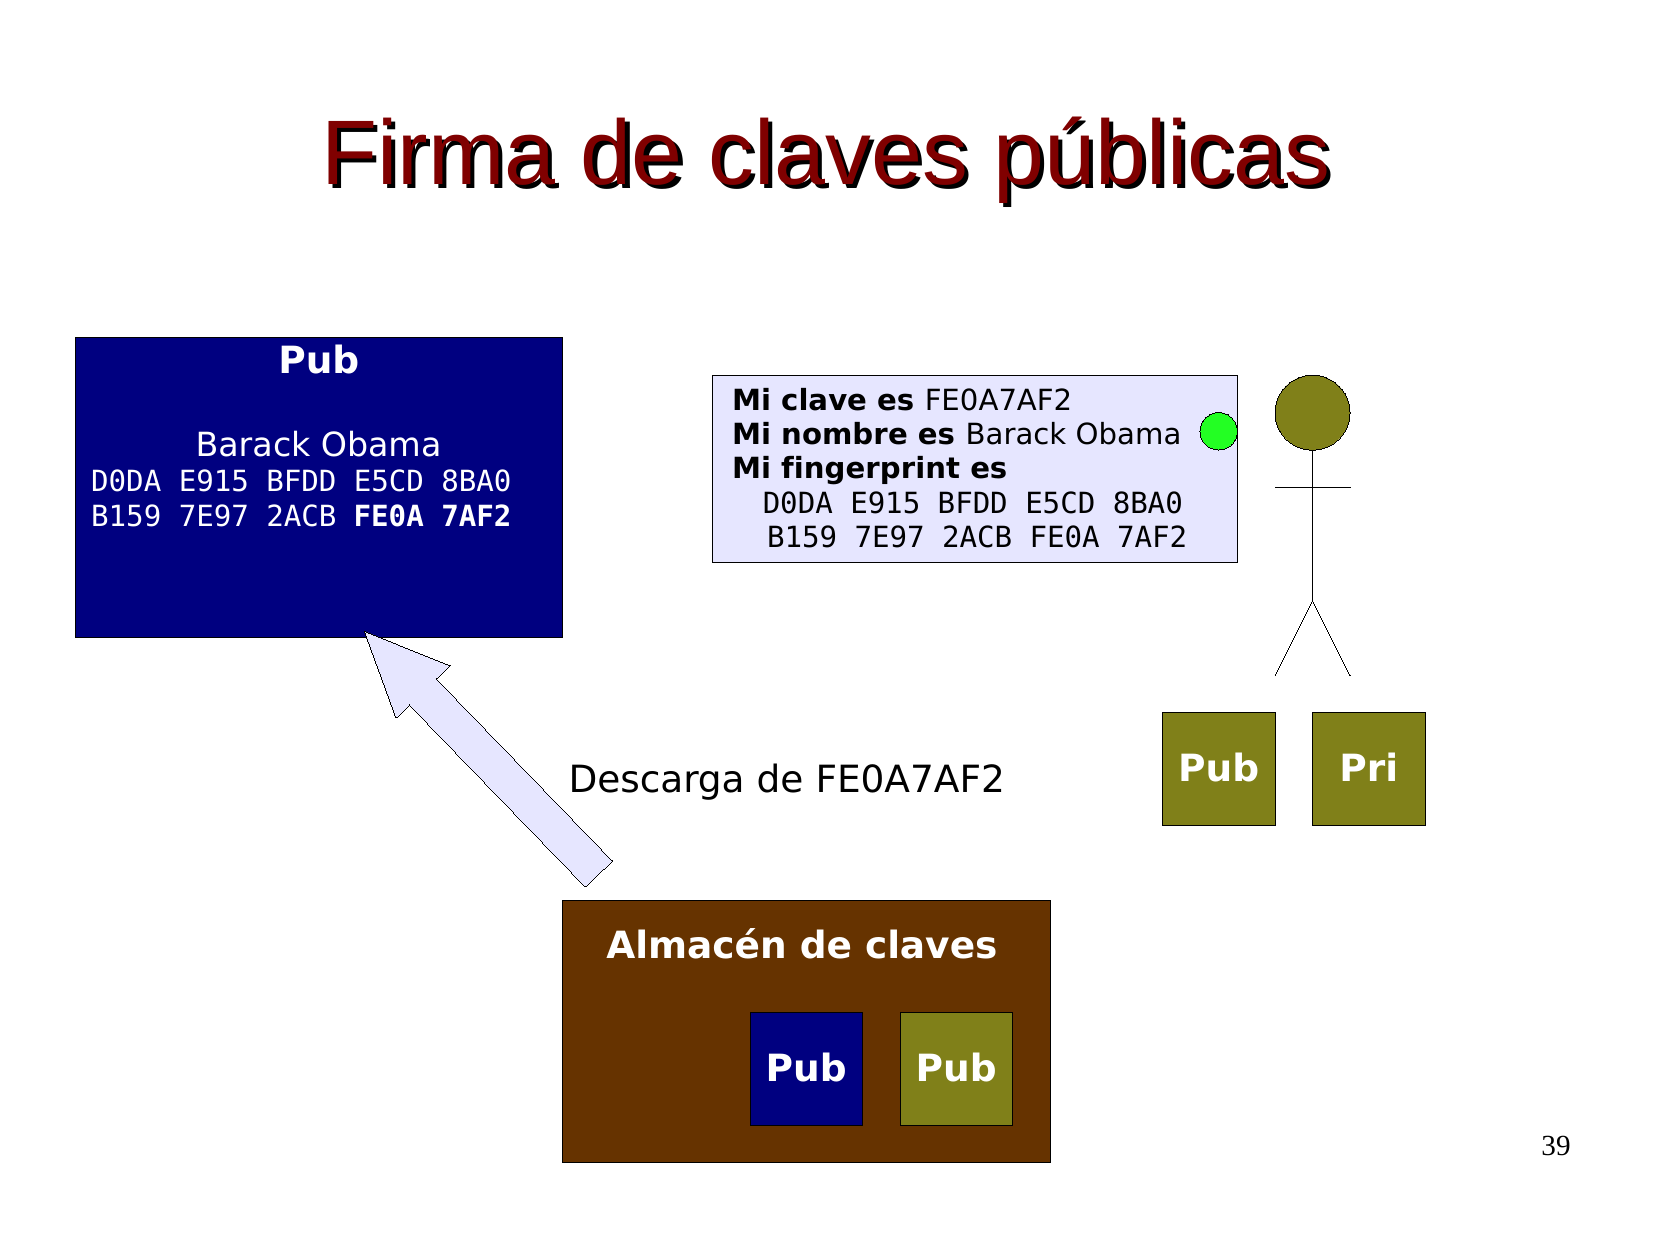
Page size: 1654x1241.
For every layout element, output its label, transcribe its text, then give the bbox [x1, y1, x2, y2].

title Firma de claves públicas [82, 49, 1571, 257]
text_box Mi clave es FE0A7AF2 Mi nombre es Barack Obama Mi fingerprint es D0DA E915 BFDD E5CD 8BA0 B159 7E97 2ACB FE0A 7AF2 [712, 375, 1238, 563]
text_box [562, 900, 1051, 1163]
text_box Pub [750, 1012, 863, 1126]
text_box Pub [1162, 712, 1276, 826]
text_box [364, 631, 613, 887]
text_box [1199, 412, 1238, 451]
text_box Pri [1312, 712, 1426, 826]
text_box Pub [900, 1012, 1013, 1126]
text_box Descarga de FE0A7AF2 [553, 750, 1021, 809]
text_box [1275, 375, 1351, 451]
text_box Pub Barack Obama D0DA E915 BFDD E5CD 8BA0 B159 7E97 2ACB FE0A 7AF2 [75, 337, 563, 638]
text_box Almacén de claves [591, 916, 1013, 976]
